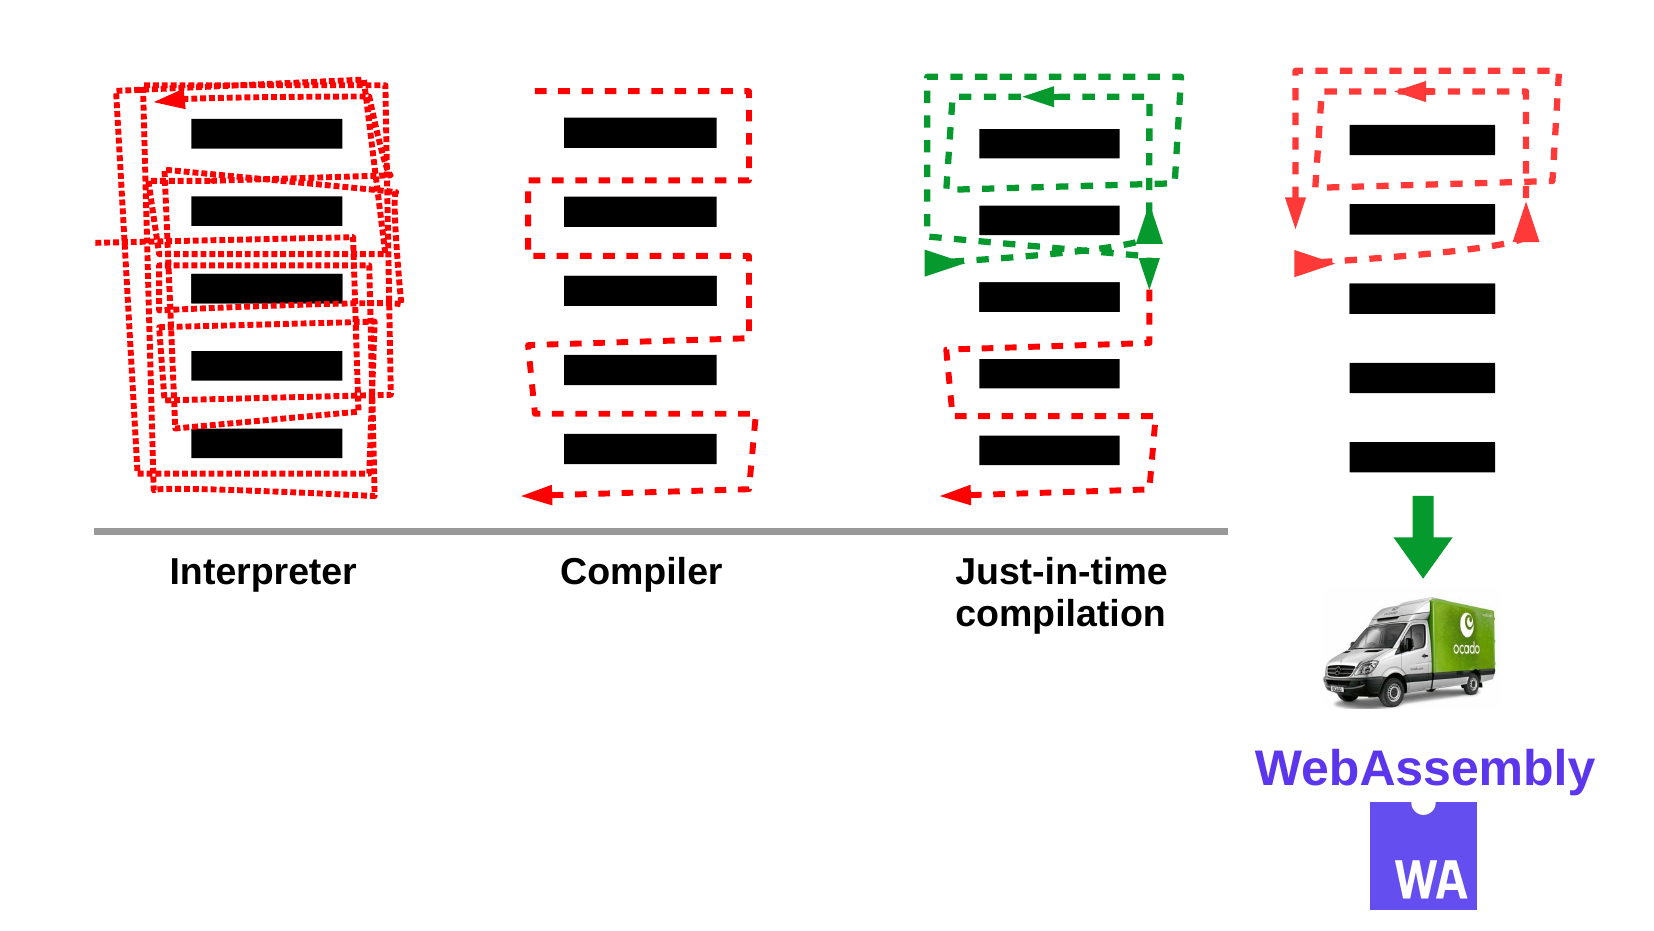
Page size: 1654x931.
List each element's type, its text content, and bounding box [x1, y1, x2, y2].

text_box [1349, 204, 1496, 235]
text_box [979, 435, 1120, 466]
text_box [191, 351, 343, 381]
text_box [564, 354, 717, 386]
text_box [979, 282, 1120, 312]
picture [1370, 802, 1477, 910]
text_box Compiler [545, 543, 739, 610]
text_box [1349, 283, 1496, 314]
text_box [131, 559, 390, 674]
text_box [564, 117, 717, 148]
text_box [979, 205, 1120, 236]
text_box Interpreter [154, 543, 378, 610]
text_box [564, 433, 717, 465]
picture [1322, 587, 1501, 709]
text_box [1349, 124, 1496, 156]
text_box [564, 275, 717, 306]
text_box [564, 196, 717, 227]
text_box [191, 428, 343, 459]
text_box Just-in-time compilation [940, 543, 1193, 643]
text_box [1349, 362, 1496, 394]
text_box [191, 273, 343, 304]
text_box [979, 129, 1120, 159]
text_box [1349, 442, 1496, 473]
text_box [979, 359, 1120, 389]
text_box [191, 196, 343, 226]
text_box [905, 495, 1465, 650]
text_box WebAssembly [1240, 732, 1611, 803]
text_box [191, 118, 343, 149]
